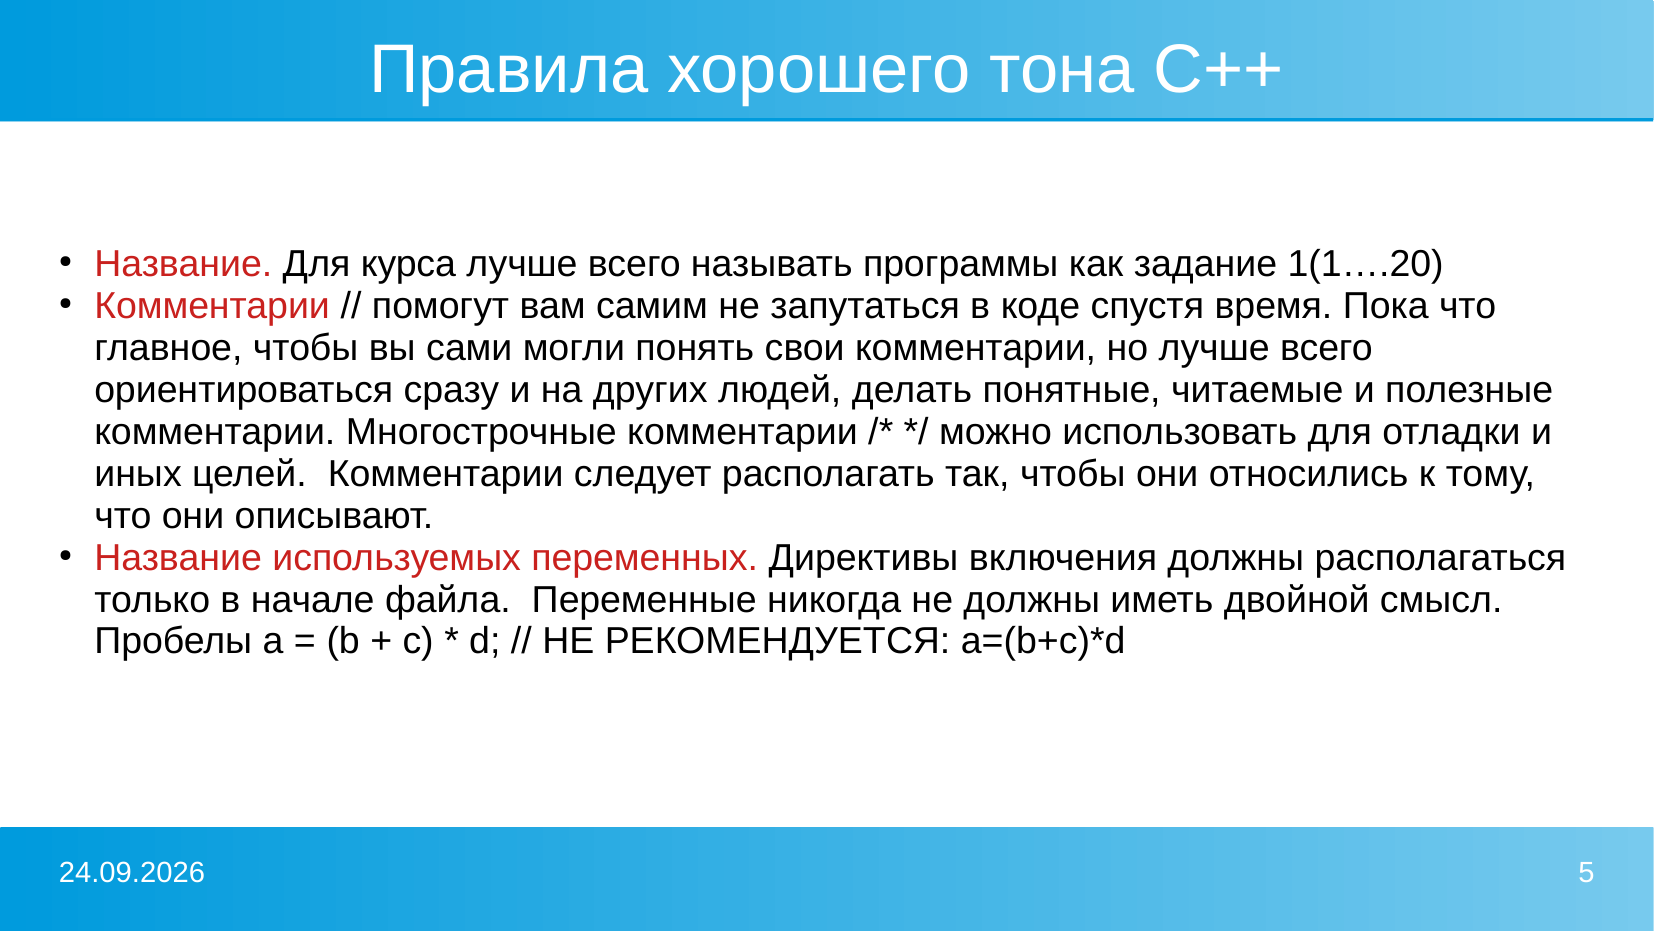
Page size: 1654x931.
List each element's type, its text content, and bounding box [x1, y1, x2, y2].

title Правила хорошего тона С++ [59, 29, 1595, 108]
list Название. Для курса лучше всего называть программы как задание 1(1….20) Комментарии // помогут вам самим не запутаться в коде спустя время. Пока что главное, чтобы вы сами могли понять свои комментарии, но лучше всего ориентироваться сразу и на других людей, делать понятные, читаемые и полезные комментарии. Многострочные комментарии /* */ можно использовать для отладки и иных целей. Комментарии следует располагать так, чтобы они относились к тому, что они описывают. Название используемых переменных. Директивы включения должны располагаться только в начале файла. Переменные никогда не должны иметь двойной смысл. Пробелы a = (b + c) * d; // НЕ РЕКОМЕНДУЕТСЯ: a=(b+c)*d [58, 242, 1595, 663]
